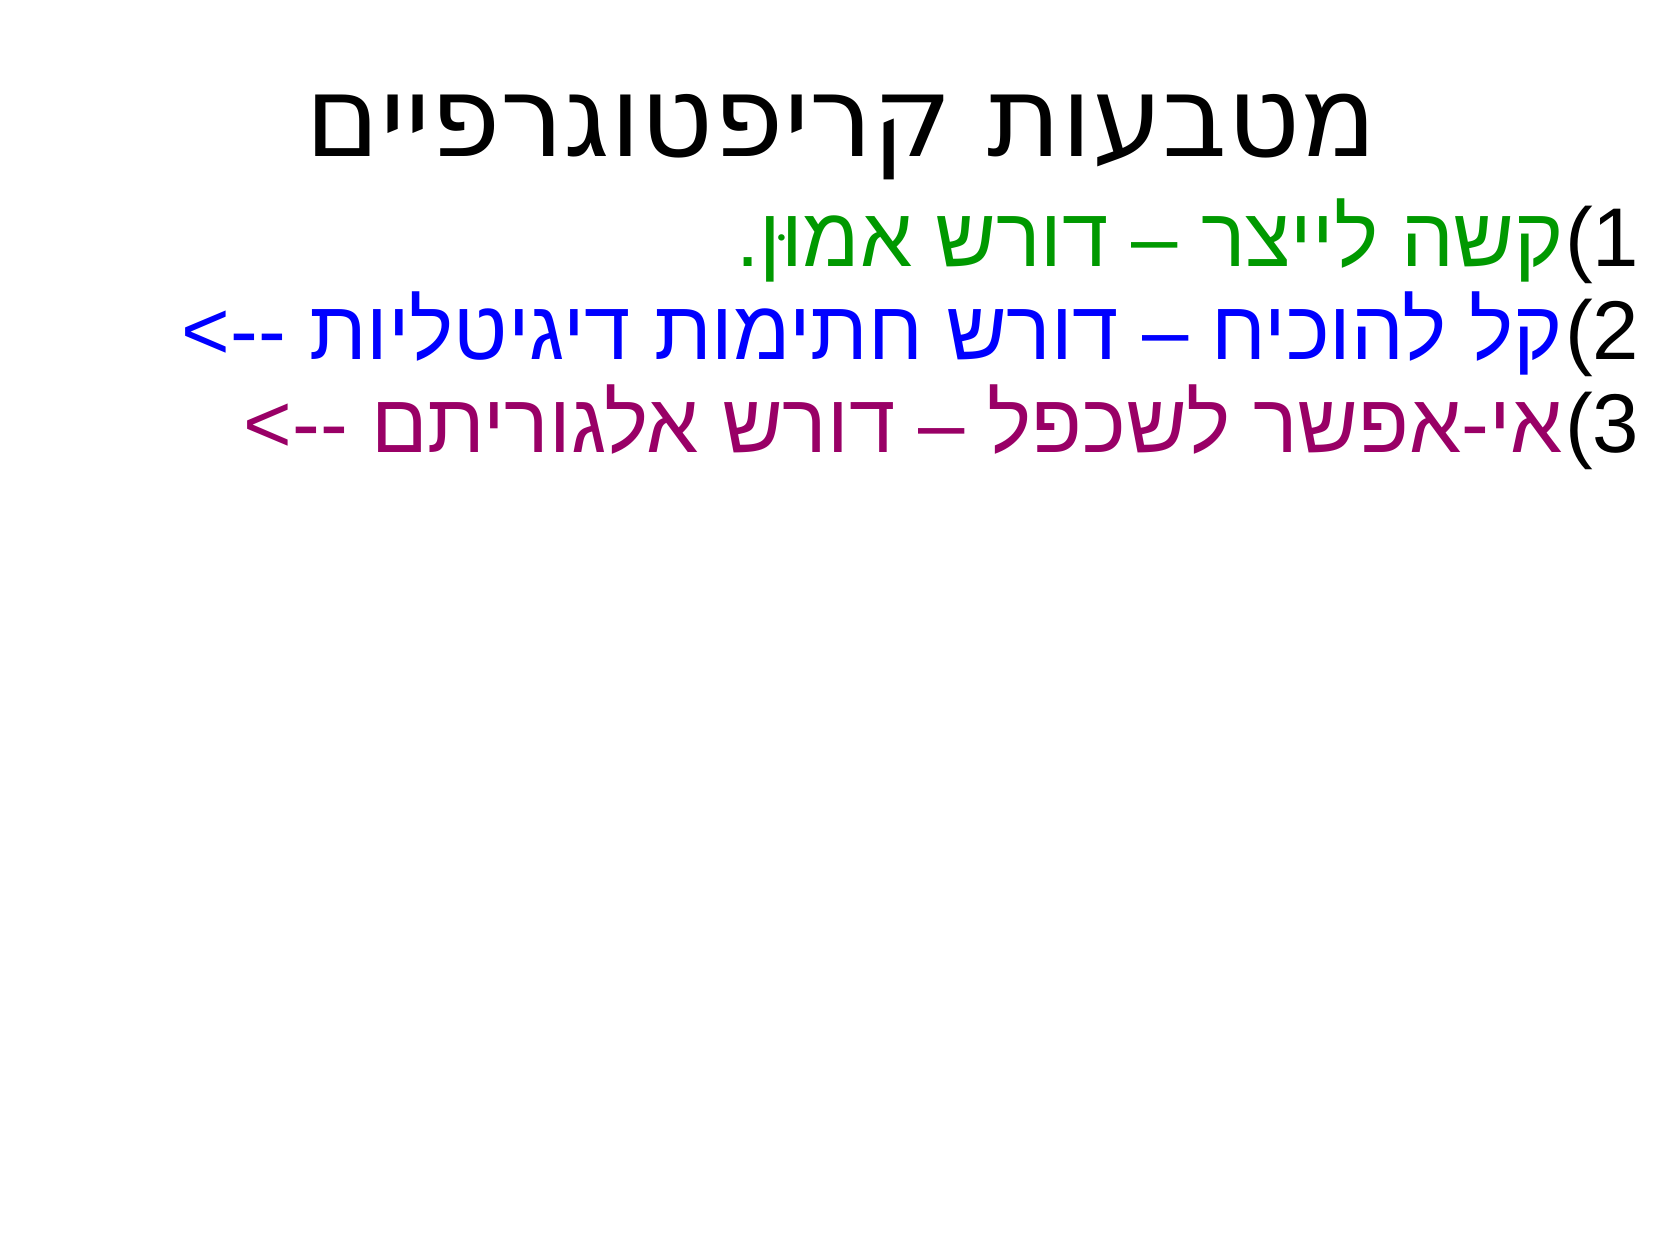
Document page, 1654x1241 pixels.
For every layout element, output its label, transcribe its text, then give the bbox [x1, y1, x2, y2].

text_box קשה לייצר – דורש אמוּן. קל להוכיח – דורש חתימות דיגיטליות --> אי-אפשר לשכפל – דורש אלגוריתם --> [75, 183, 1654, 511]
text_box מטבעות קריפטוגרפיים [60, 45, 1624, 191]
